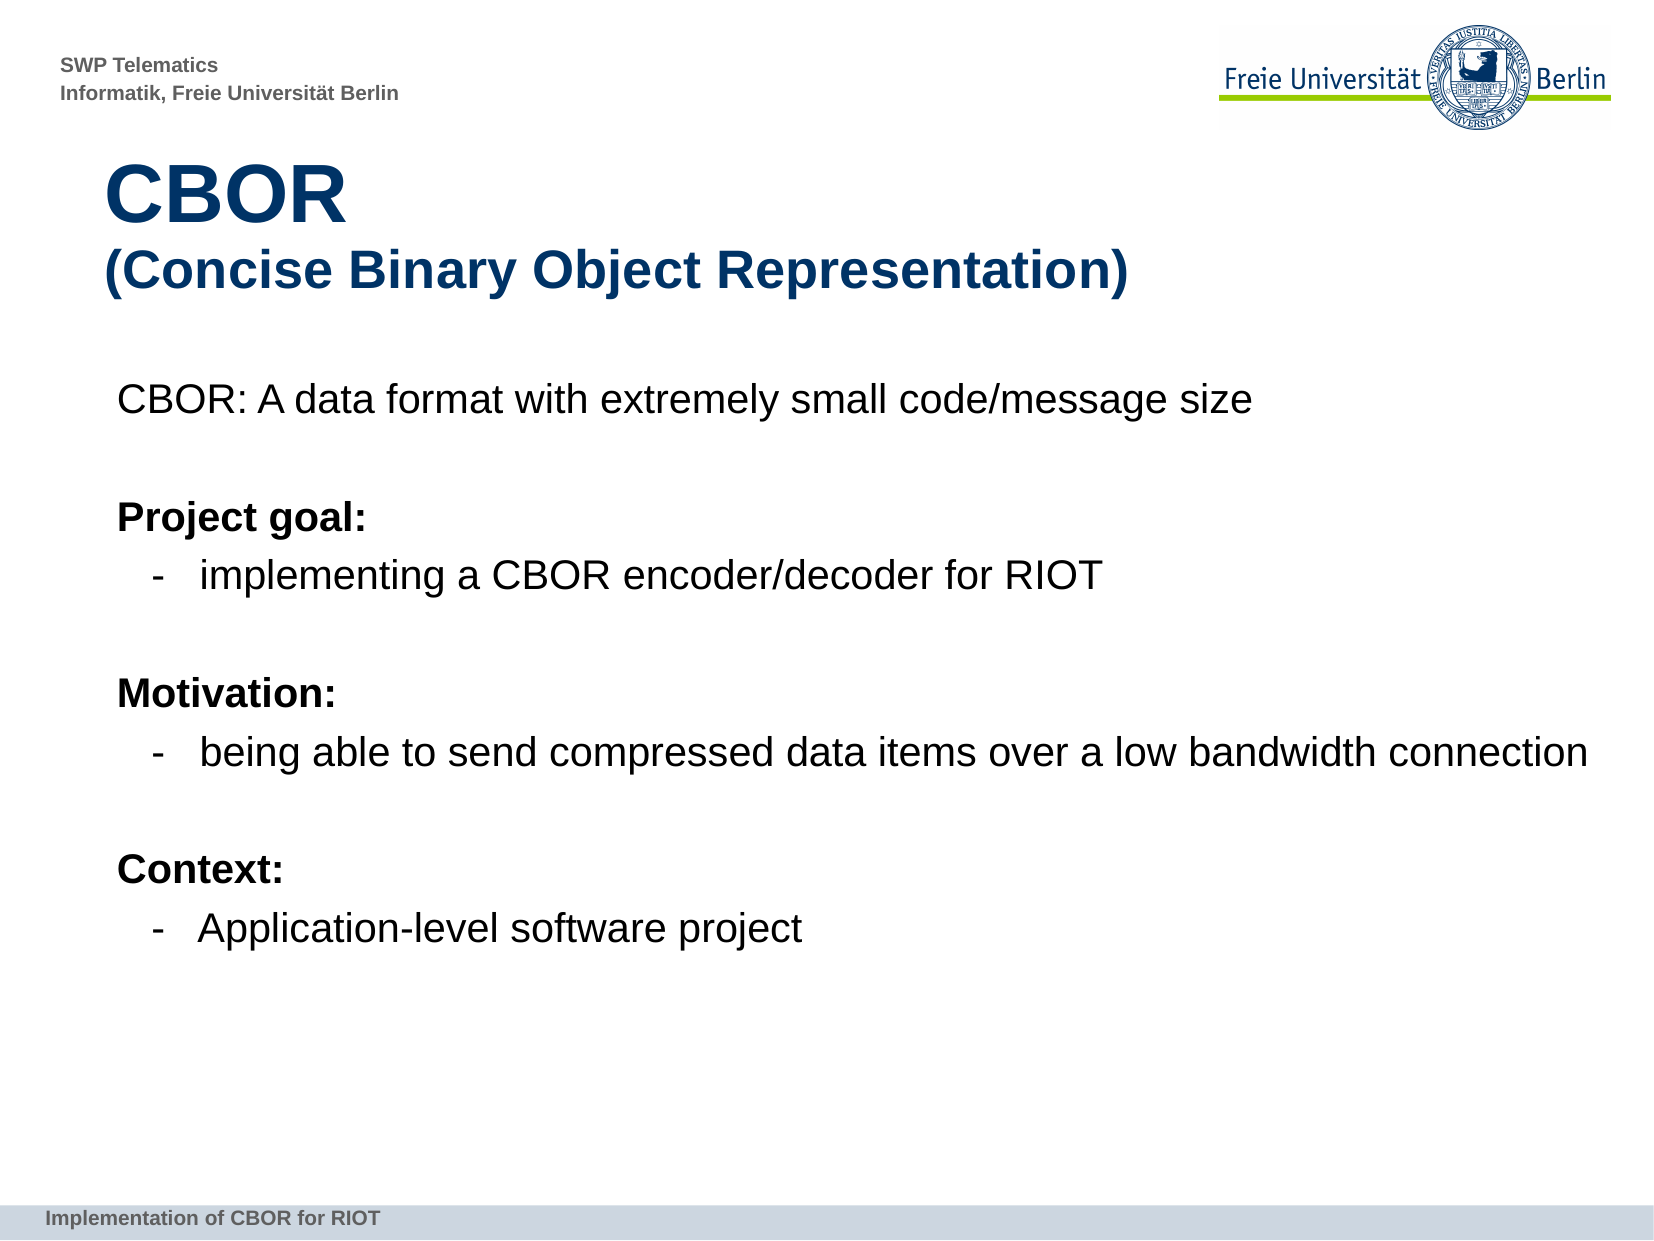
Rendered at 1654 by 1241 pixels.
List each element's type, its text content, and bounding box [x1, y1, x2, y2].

picture [1219, 25, 1611, 130]
title CBOR (Concise Binary Object Representation) [45, 147, 1609, 301]
list CBOR: A data format with extremely small code/message size Project goal: - implementing a CBOR encoder/decoder for RIOT Motivation: - being able to send compressed data items over a low bandwidth connection Context: - Application-level software project [116, 375, 1654, 1126]
